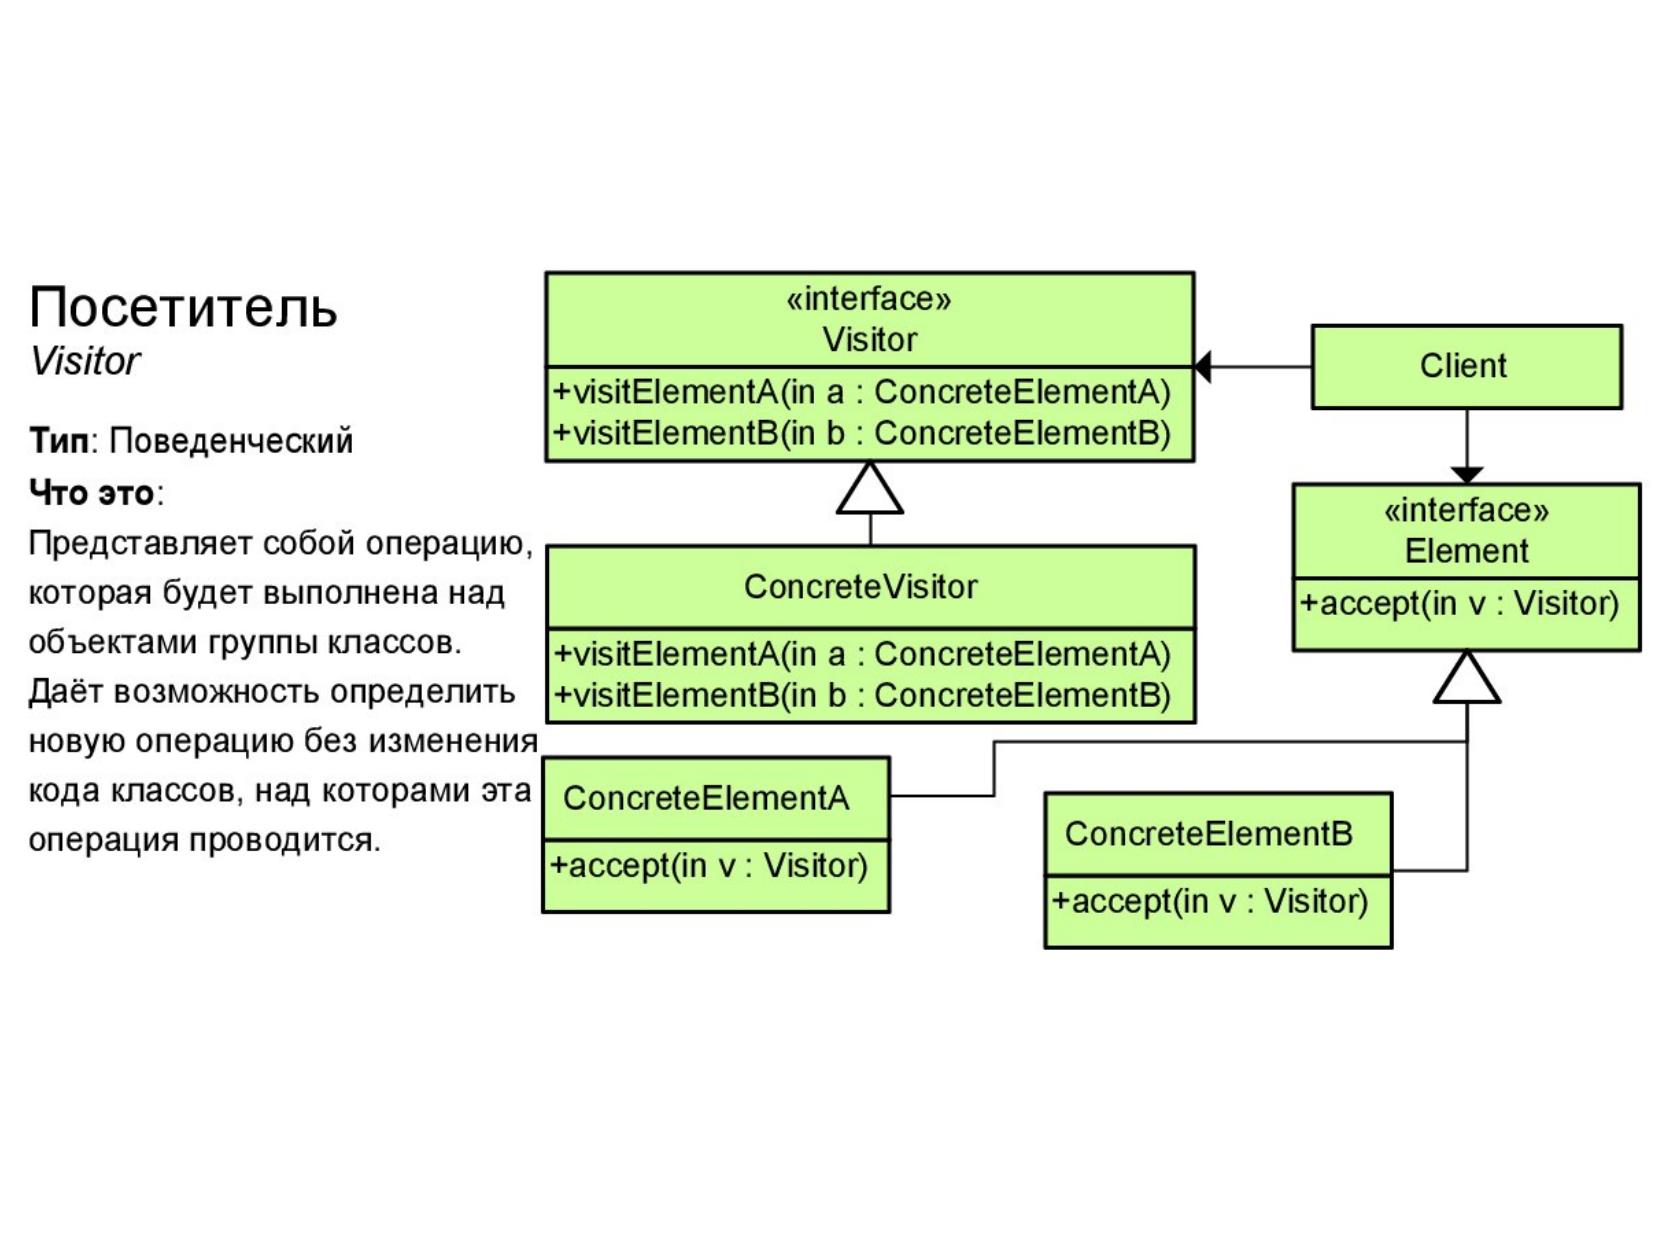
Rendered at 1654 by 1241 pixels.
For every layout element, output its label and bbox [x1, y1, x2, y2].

picture [16, 247, 1654, 987]
